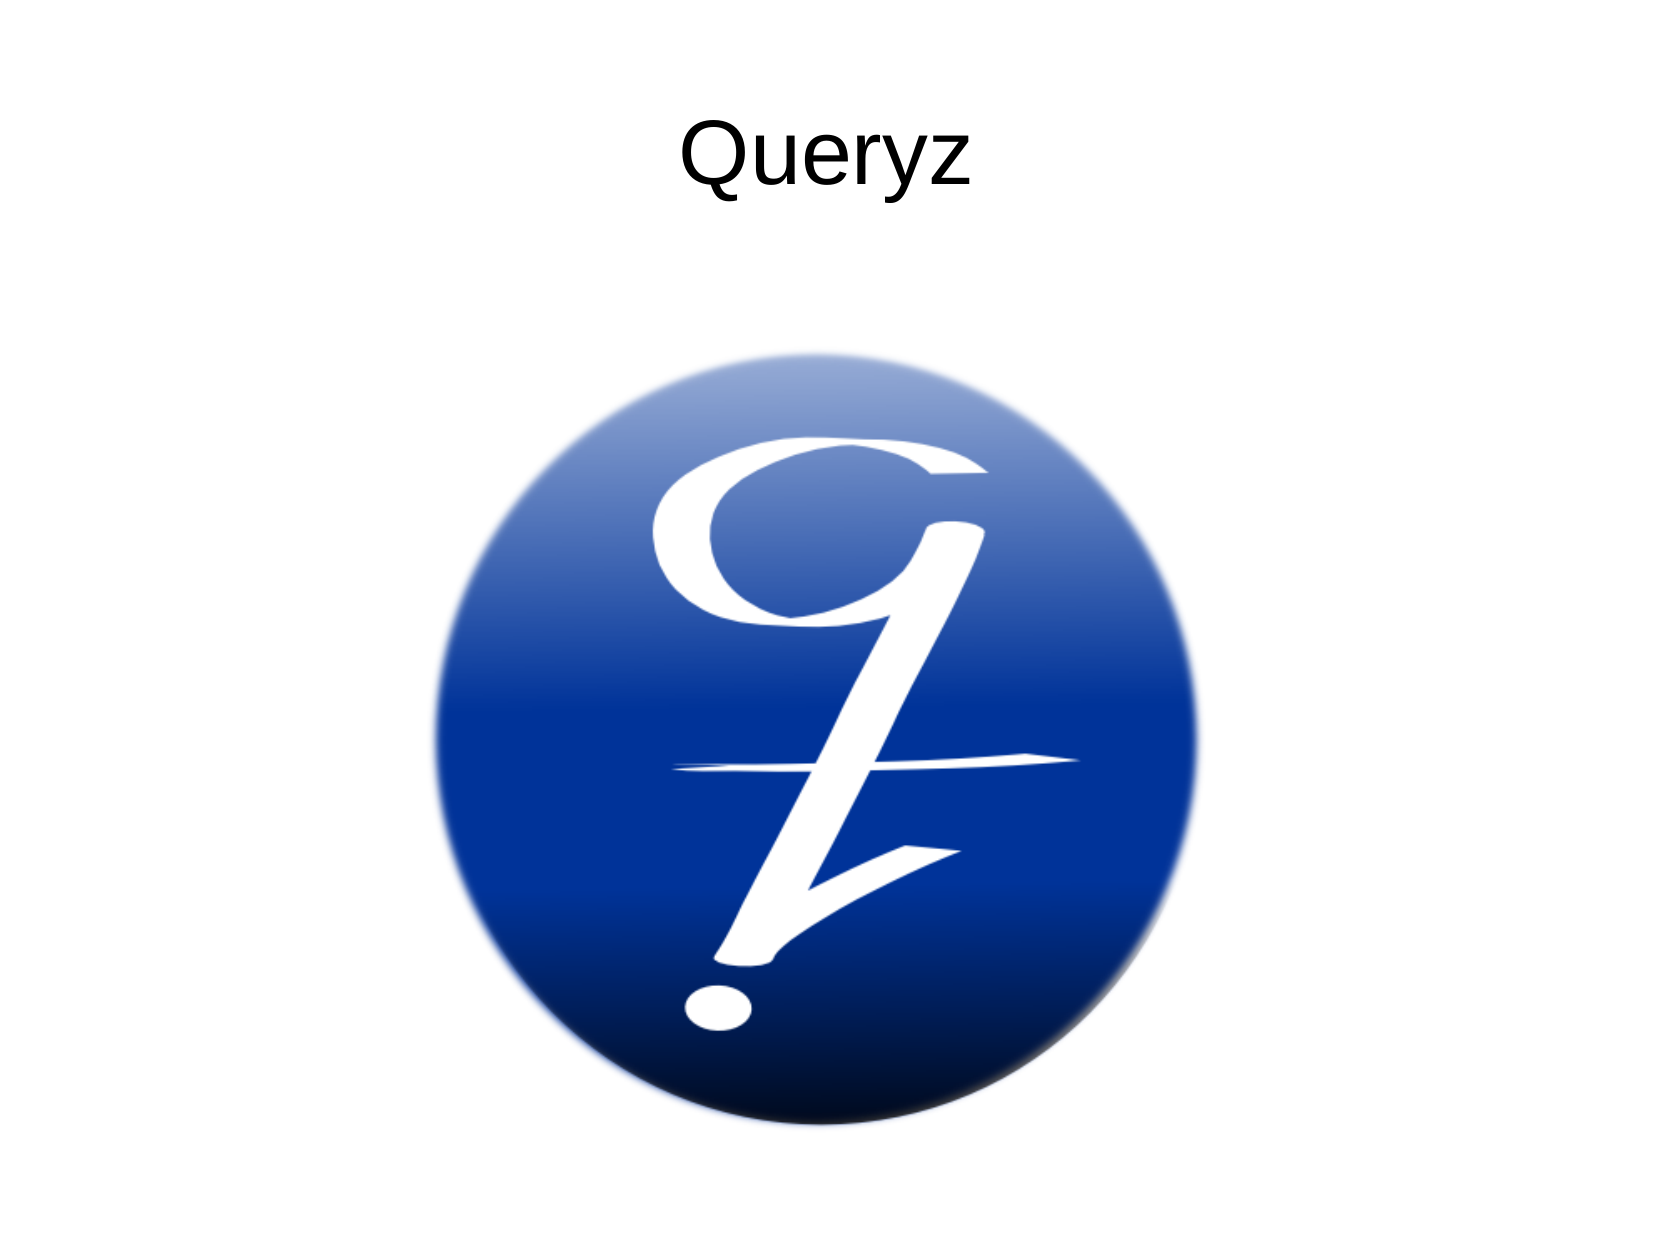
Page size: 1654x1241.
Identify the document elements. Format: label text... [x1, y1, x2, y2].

title Queryz [82, 49, 1571, 257]
picture [386, 318, 1241, 1173]
